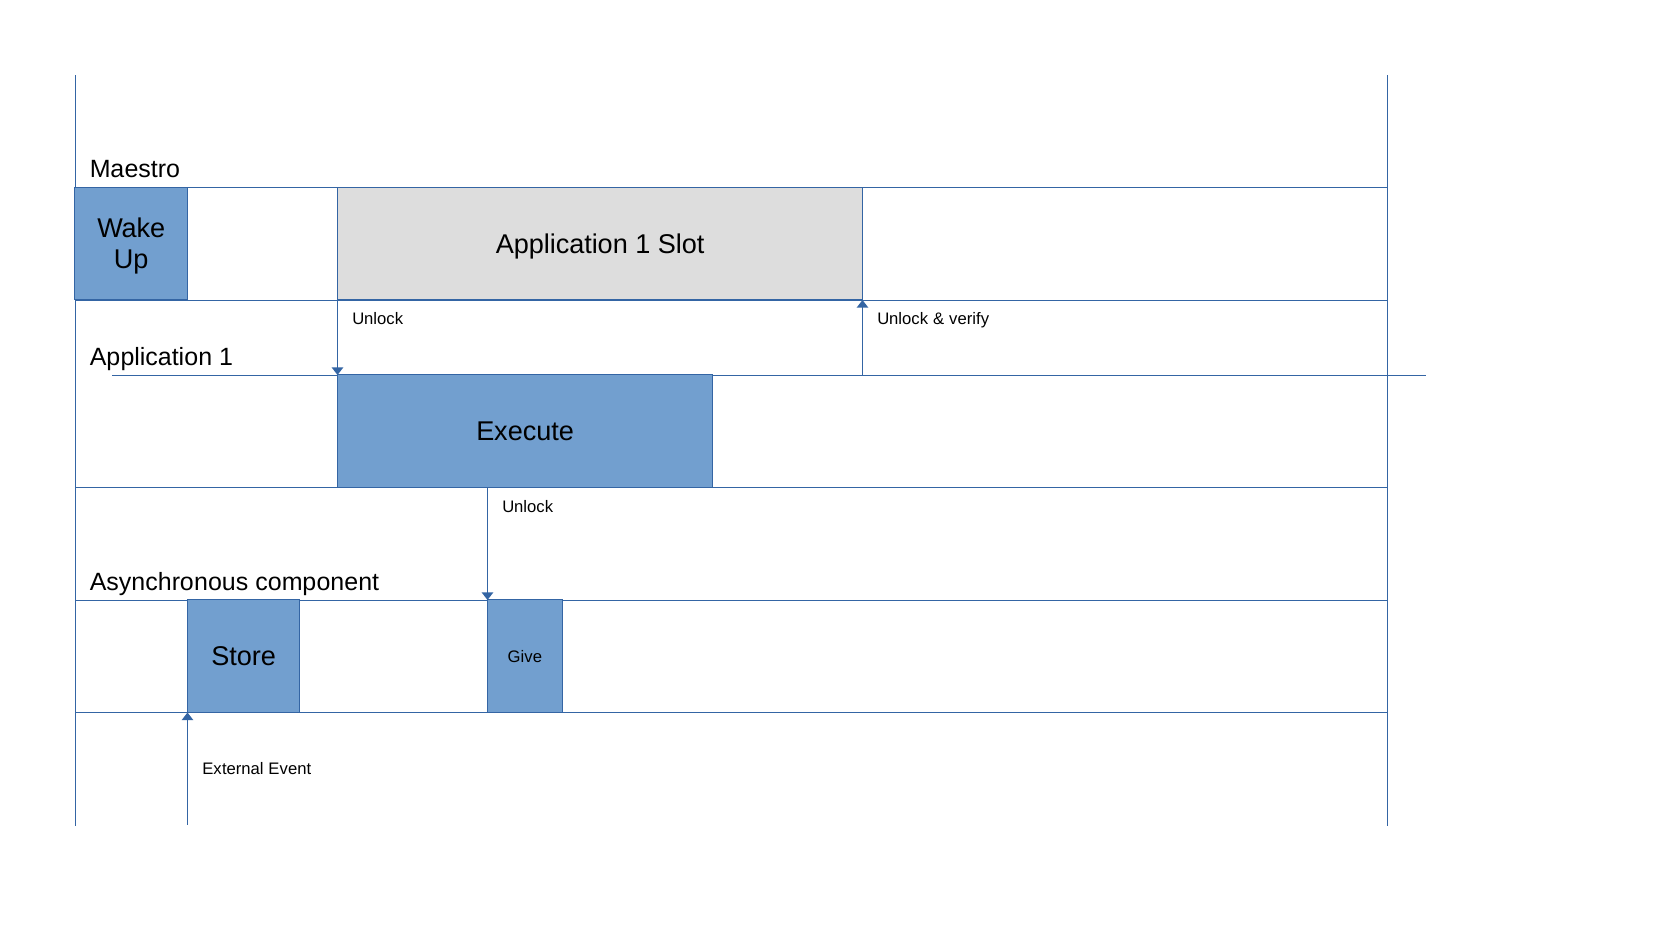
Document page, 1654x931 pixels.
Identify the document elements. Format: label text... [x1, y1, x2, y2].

text_box Wake Up [74, 187, 188, 300]
text_box Give [487, 599, 563, 713]
text_box External Event [187, 749, 375, 788]
text_box Unlock [487, 487, 675, 525]
text_box Asynchronous component [74, 562, 487, 600]
text_box Maestro [74, 149, 263, 187]
text_box Application 1 [74, 337, 263, 375]
text_box Application 1 Slot [337, 187, 863, 300]
text_box Unlock & verify [862, 299, 1050, 338]
text_box Unlock [337, 299, 525, 338]
text_box Execute [337, 374, 713, 488]
text_box Store [187, 599, 300, 713]
